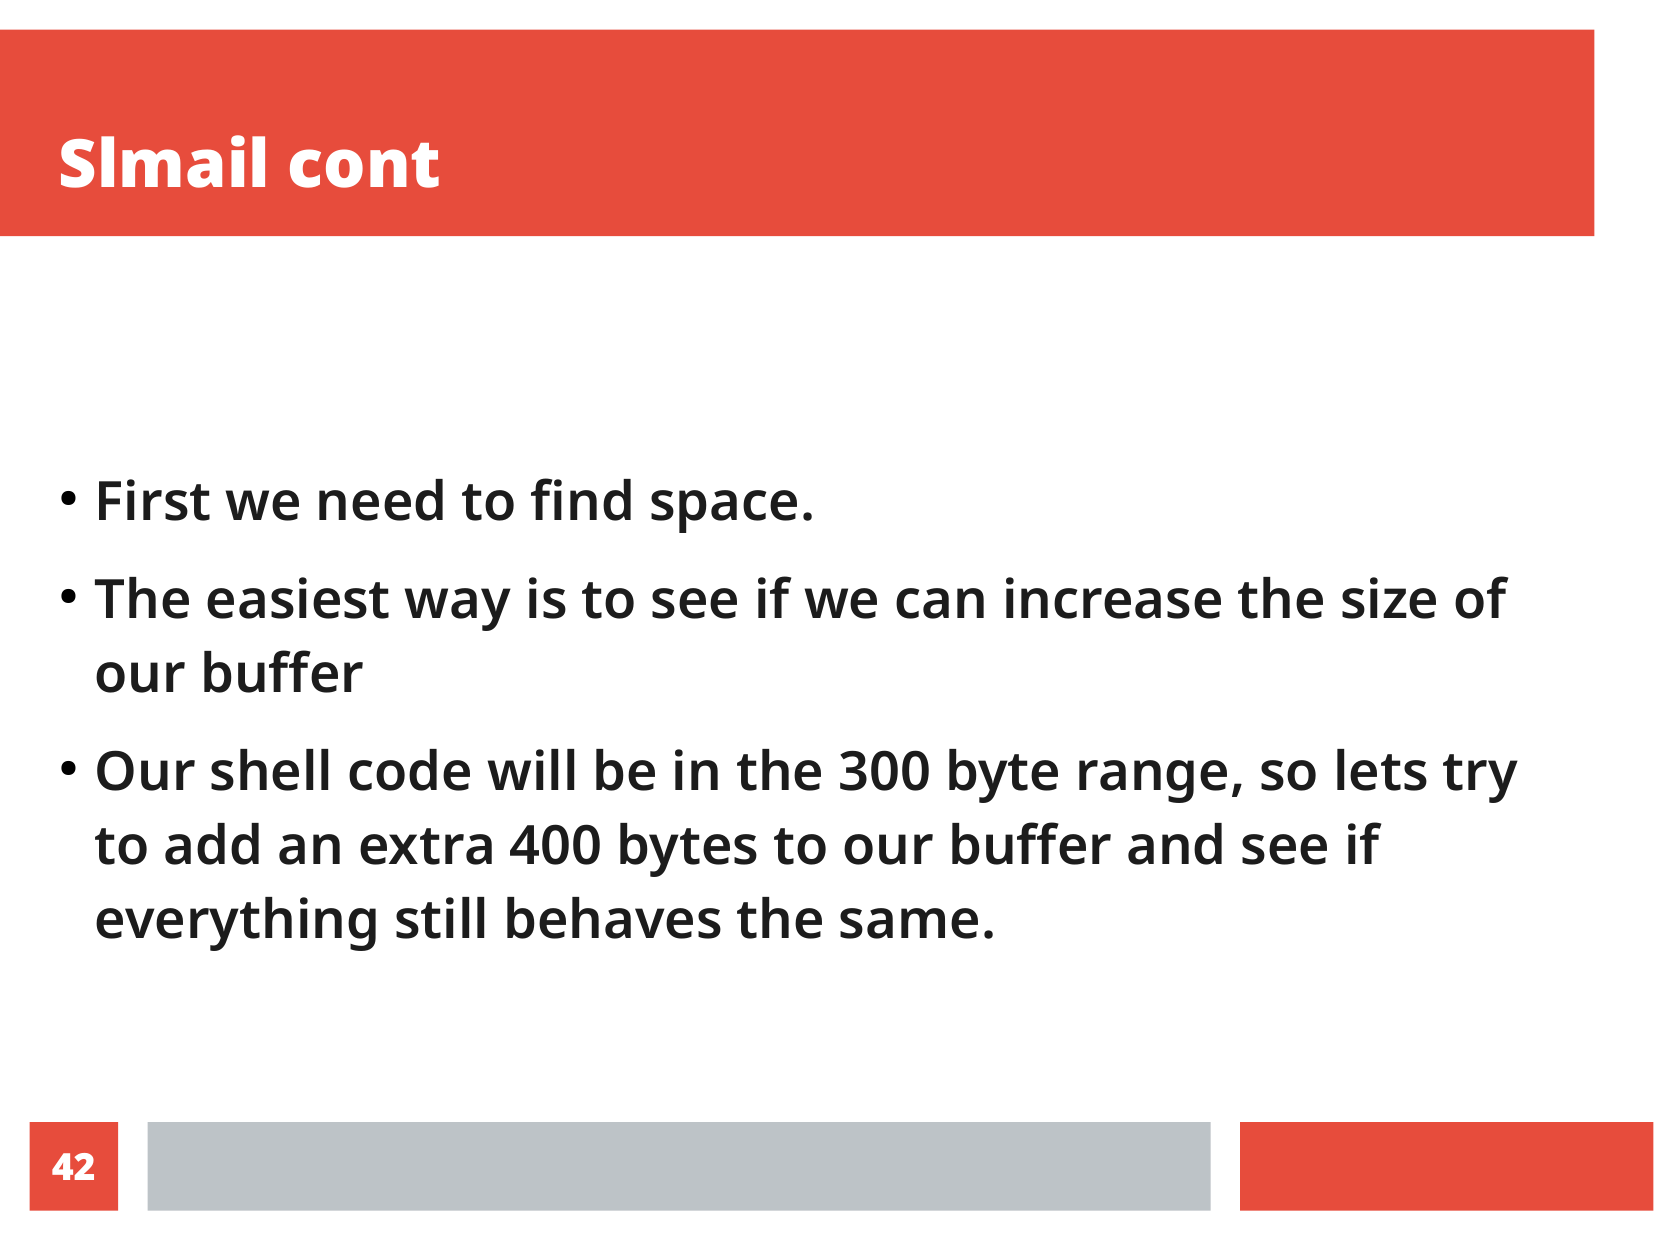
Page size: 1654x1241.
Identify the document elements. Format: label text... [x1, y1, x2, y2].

title Slmail cont [59, 59, 1595, 207]
list First we need to find space. The easiest way is to see if we can increase the size of our buffer Our shell code will be in the 300 byte range, so lets try to add an extra 400 bytes to our buffer and see if everything still behaves the same. [59, 324, 1565, 1093]
